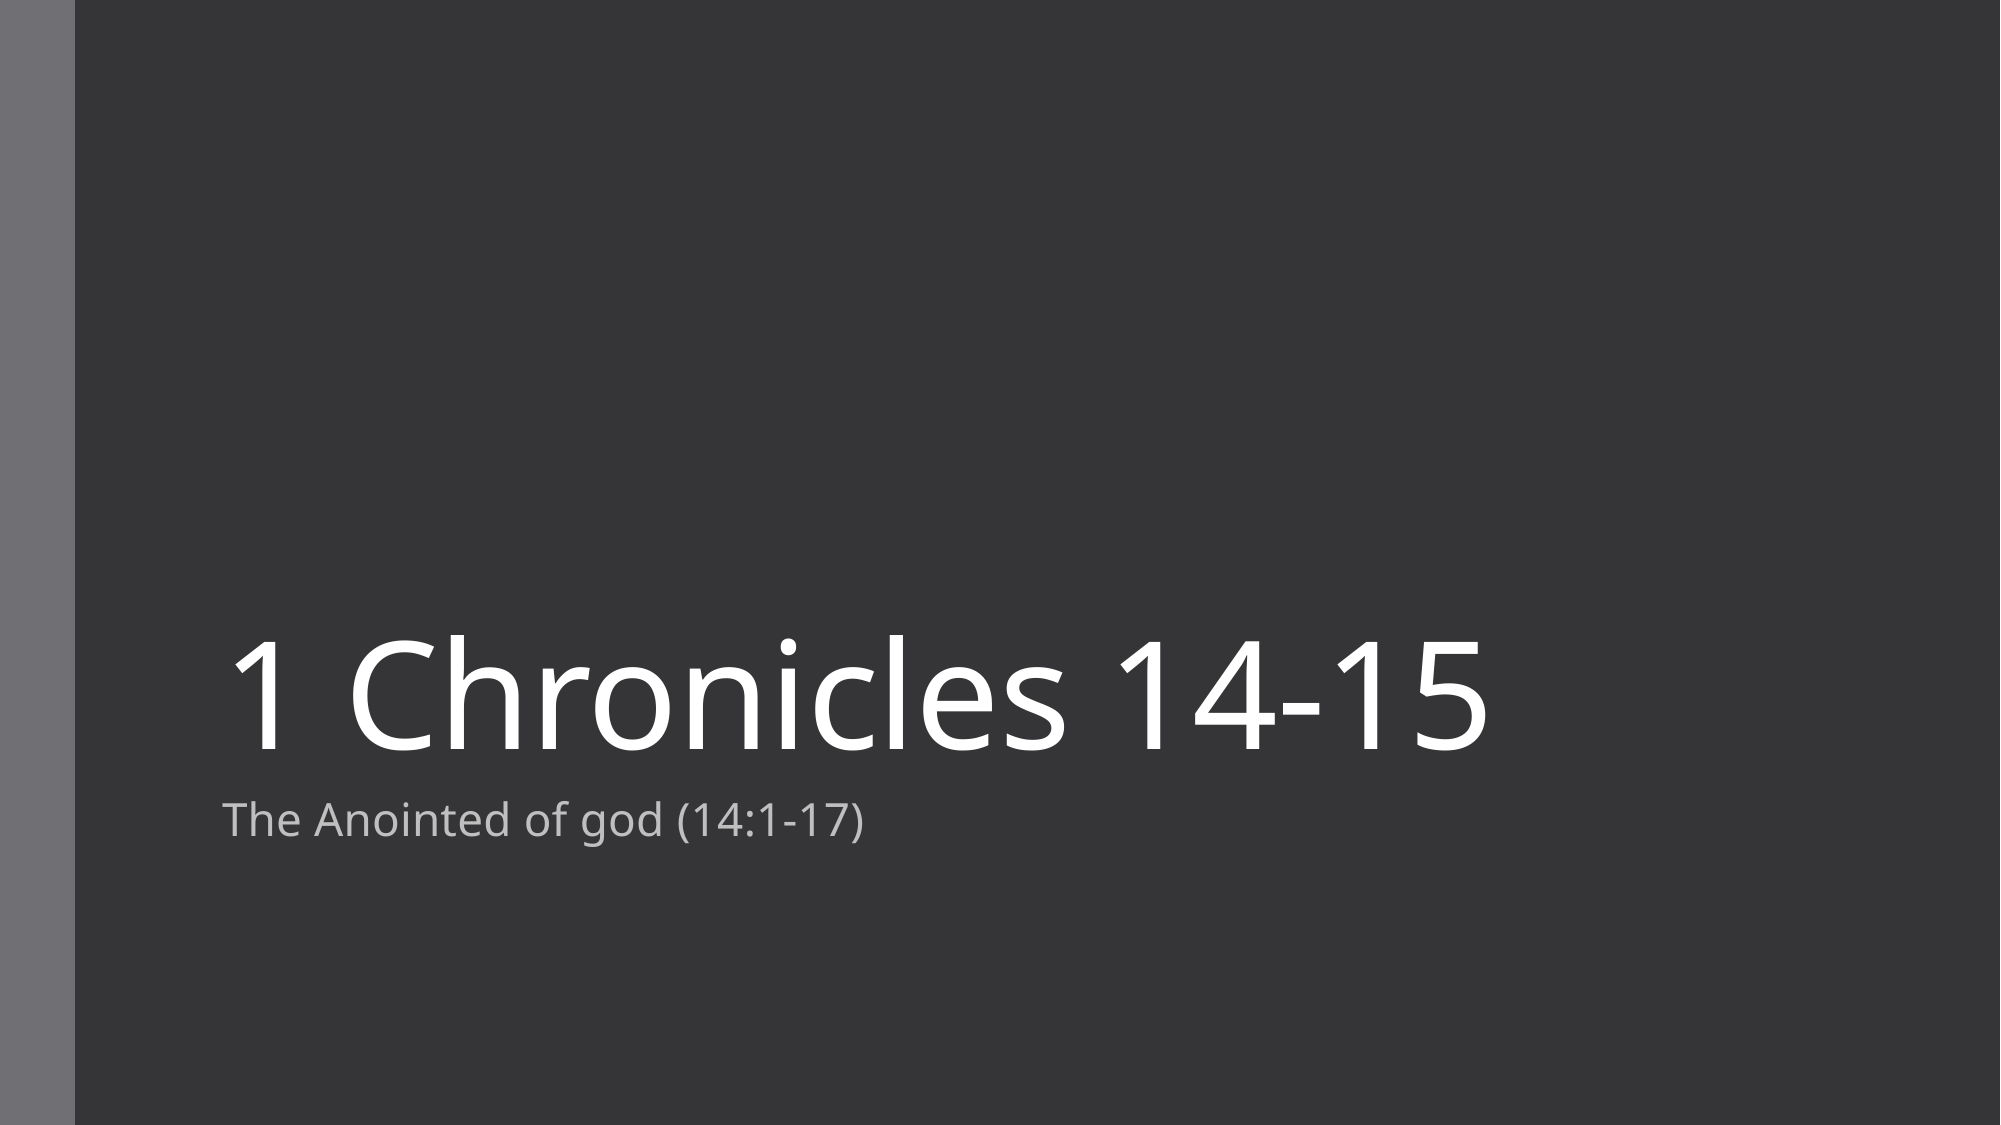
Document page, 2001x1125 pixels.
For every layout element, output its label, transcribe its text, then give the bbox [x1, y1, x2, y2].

subtitle The Anointed of god (14:1-17) [206, 787, 1752, 1066]
title 1 Chronicles 14-15 [206, 124, 1752, 787]
